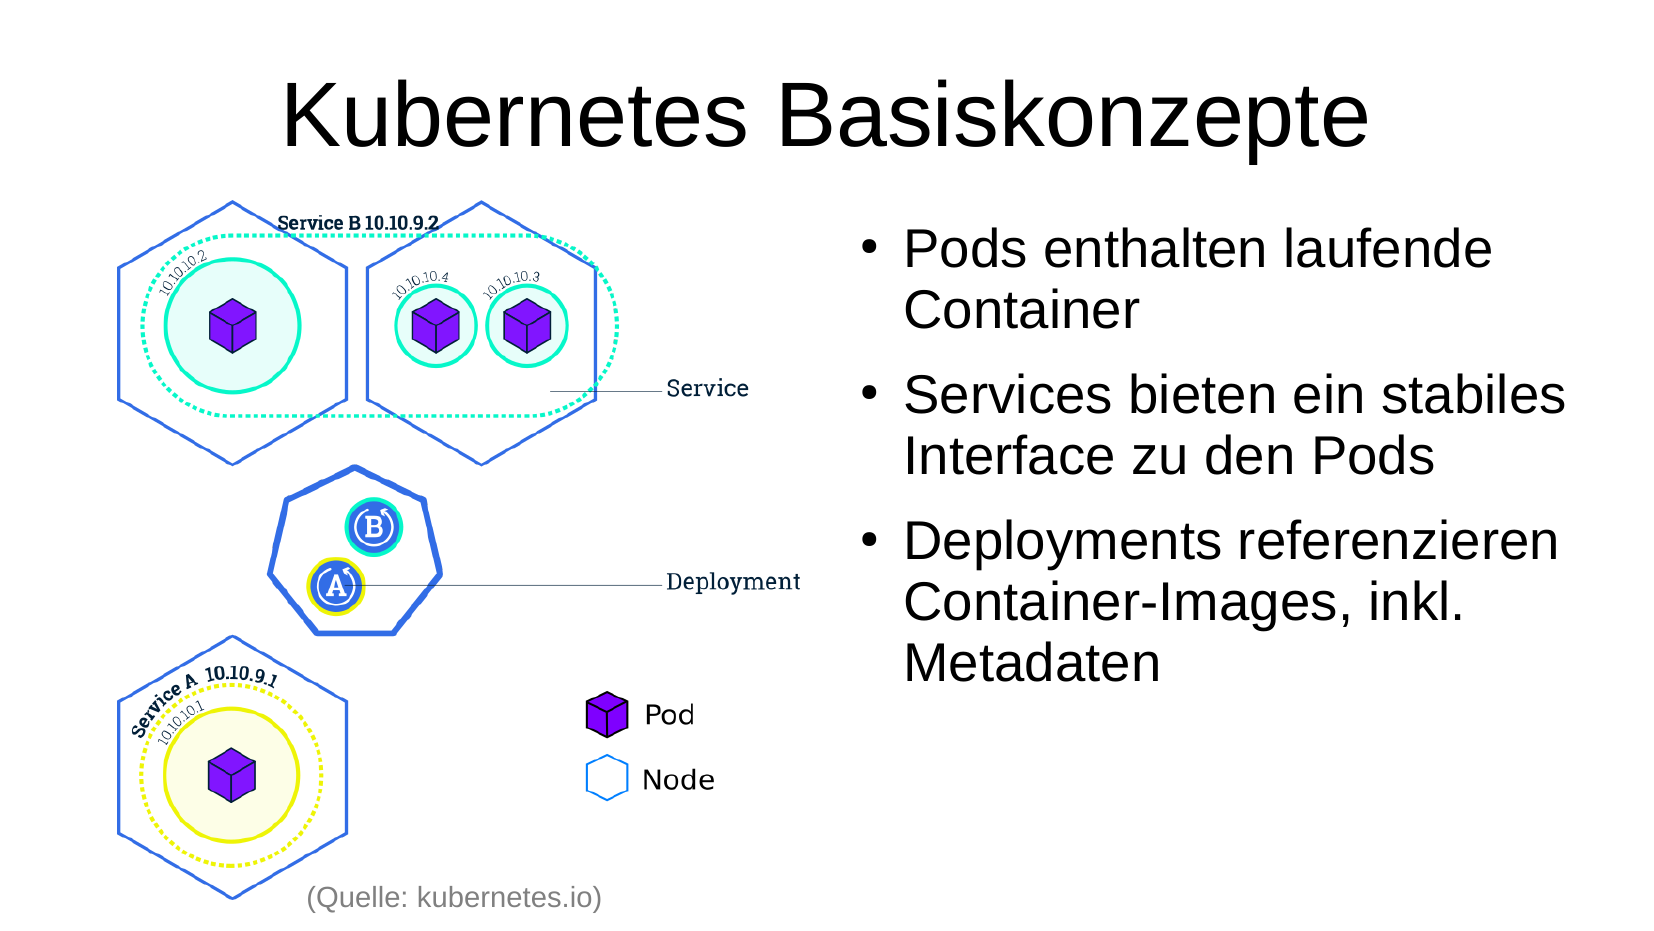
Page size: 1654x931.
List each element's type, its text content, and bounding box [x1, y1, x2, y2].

title Kubernetes Basiskonzepte [82, 37, 1571, 193]
picture [117, 200, 800, 900]
text_box (Quelle: kubernetes.io) [291, 873, 618, 922]
list Pods enthalten laufende Container Services bieten ein stabiles Interface zu den Pods Deployments referenzieren Container-Images, inkl. Metadaten [845, 217, 1572, 758]
